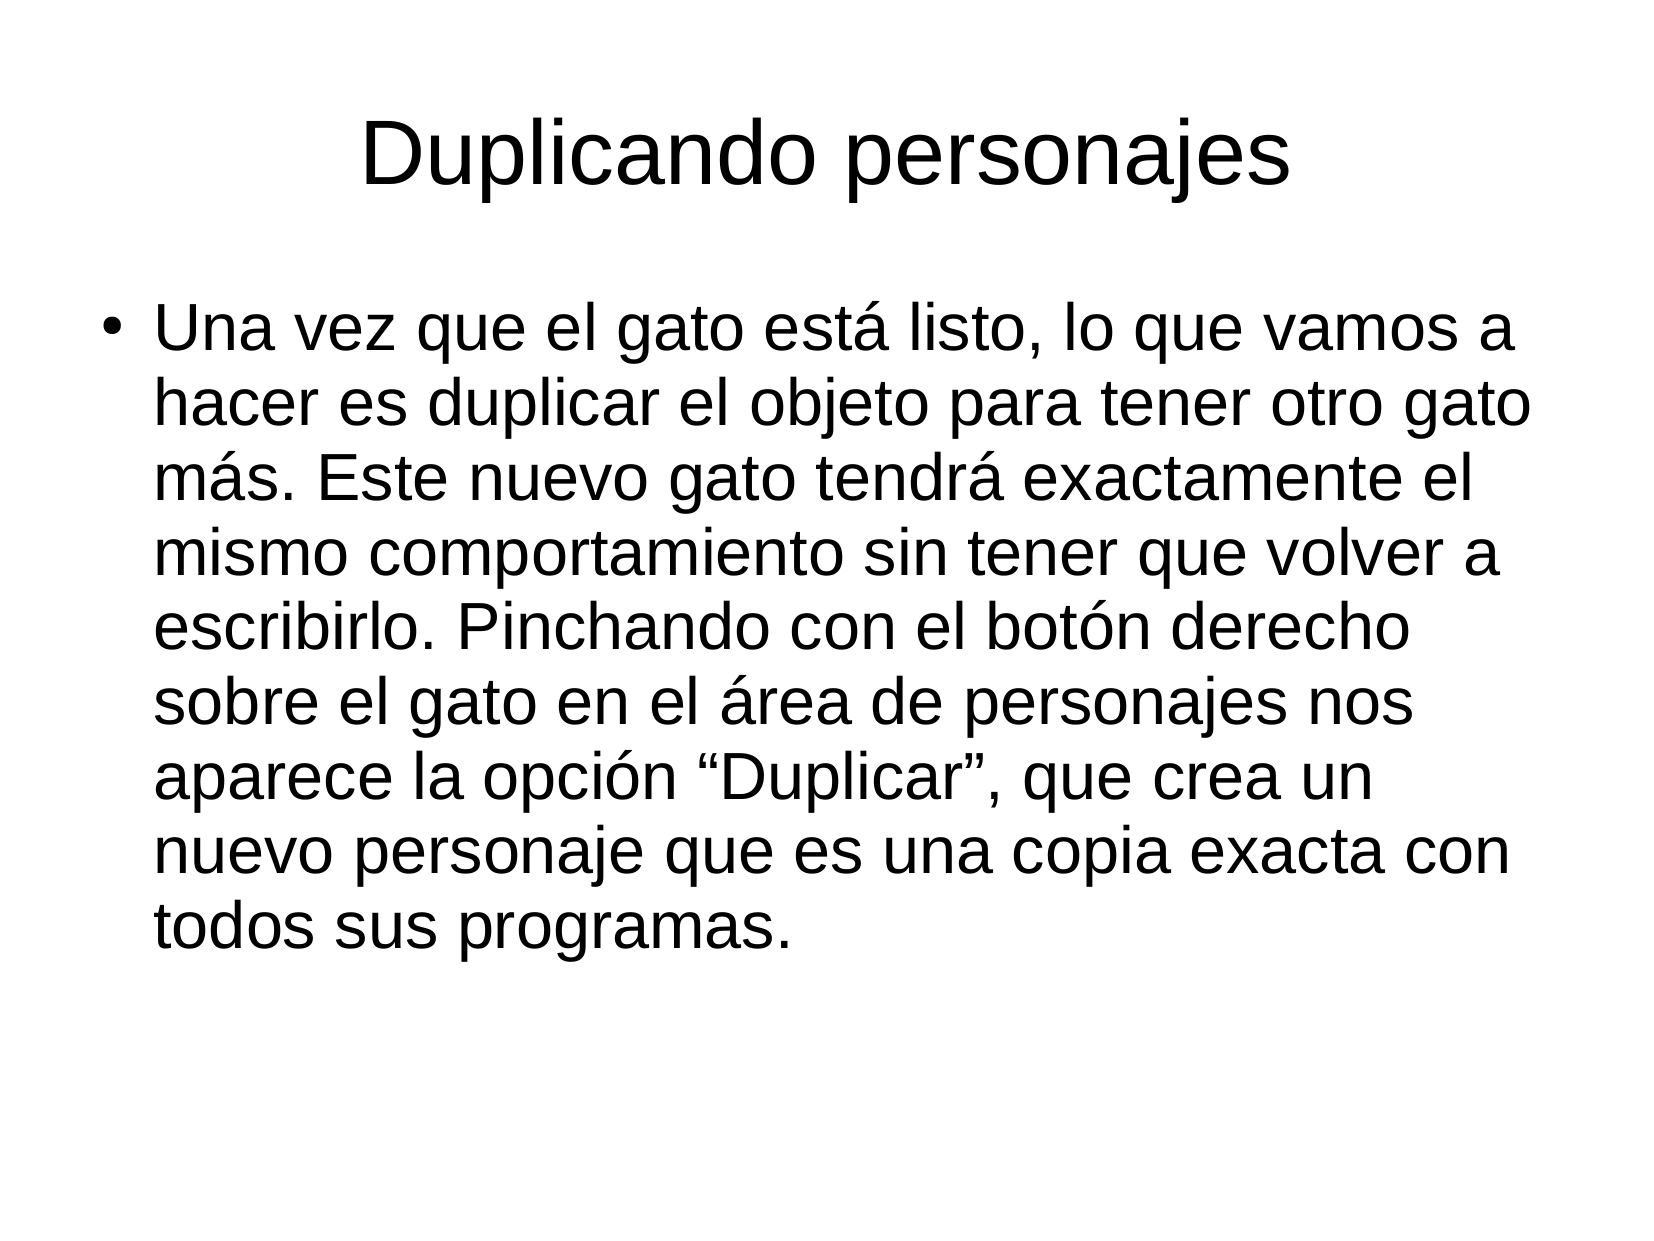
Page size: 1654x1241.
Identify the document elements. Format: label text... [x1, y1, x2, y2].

title Duplicando personajes [82, 49, 1571, 257]
list Una vez que el gato está listo, lo que vamos a hacer es duplicar el objeto para tener otro gato más. Este nuevo gato tendrá exactamente el mismo comportamiento sin tener que volver a escribirlo. Pinchando con el botón derecho sobre el gato en el área de personajes nos aparece la opción “Duplicar”, que crea un nuevo personaje que es una copia exacta con todos sus programas. [82, 290, 1571, 1010]
